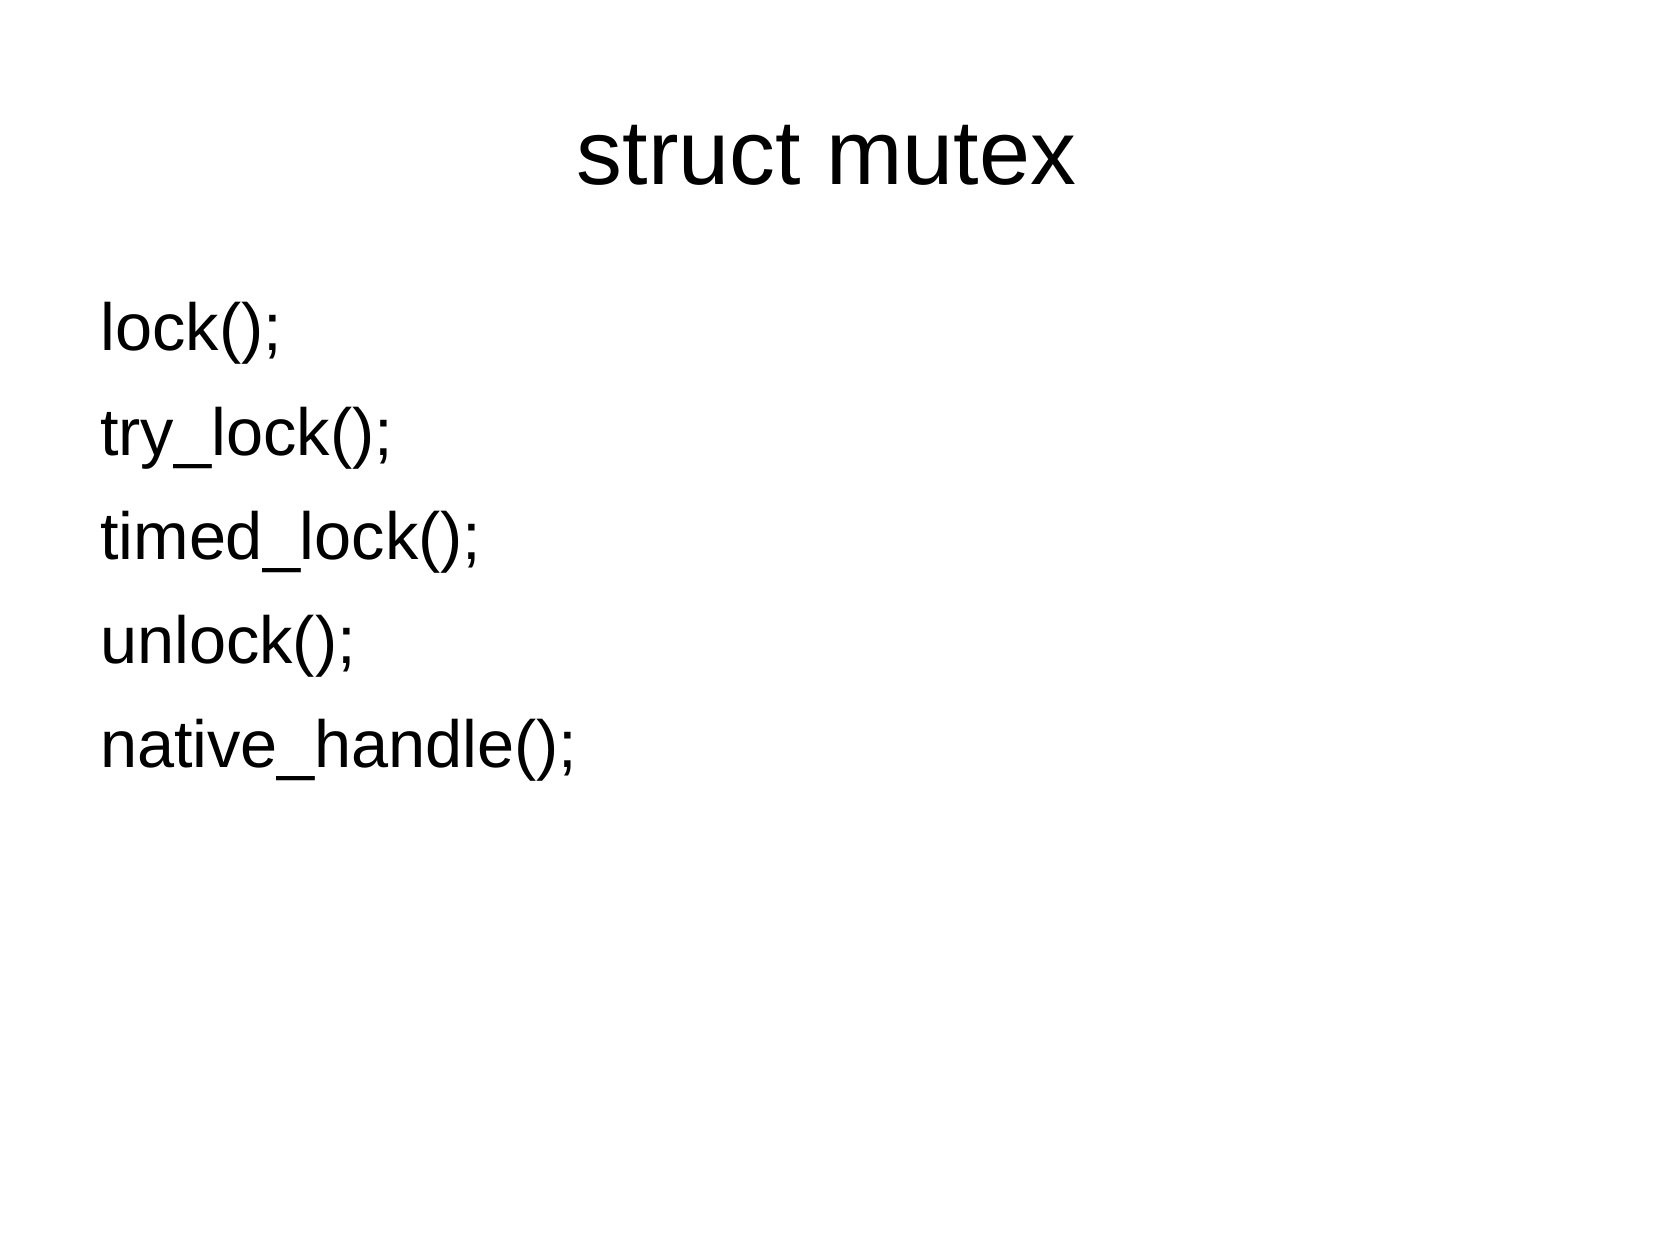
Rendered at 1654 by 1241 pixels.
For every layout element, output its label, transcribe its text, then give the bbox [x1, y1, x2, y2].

title struct mutex [82, 56, 1571, 250]
list lock(); try_lock(); timed_lock(); unlock(); native_handle(); [82, 290, 1571, 1094]
